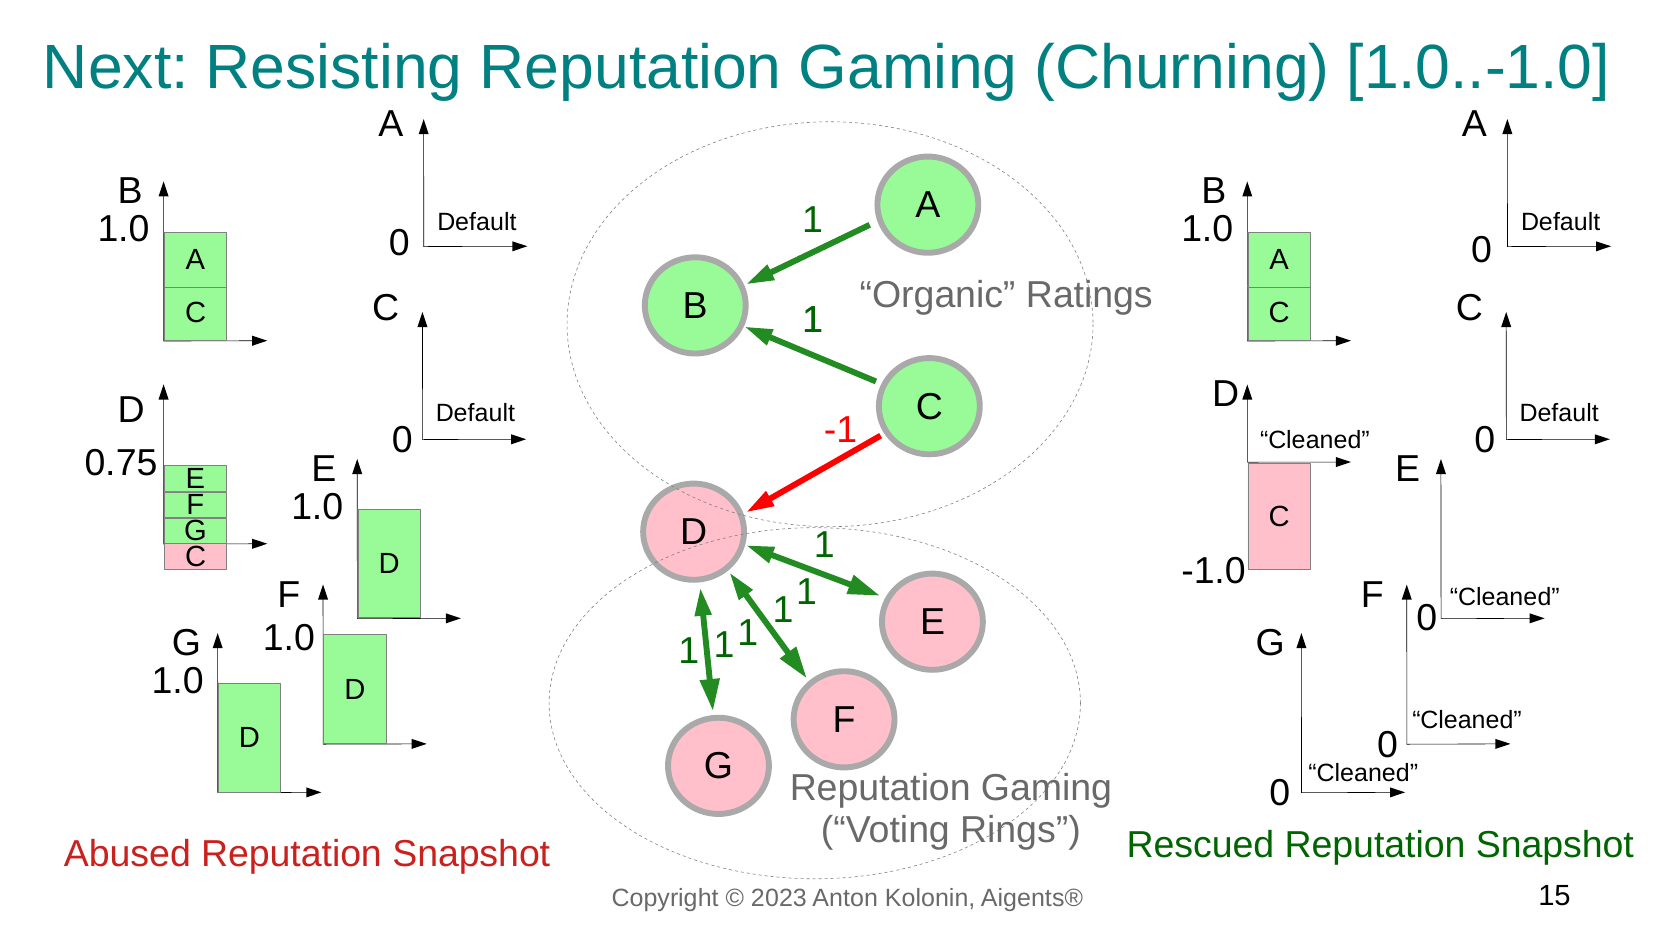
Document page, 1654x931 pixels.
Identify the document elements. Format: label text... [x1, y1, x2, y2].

text_box E [164, 465, 227, 491]
text_box 1 [722, 604, 773, 662]
text_box 1 [799, 515, 850, 573]
text_box “Cleaned” [1435, 575, 1575, 619]
text_box A [363, 94, 419, 152]
text_box “Cleaned” [1245, 418, 1386, 461]
text_box C [1247, 288, 1311, 341]
text_box -1.0 [1166, 541, 1261, 599]
text_box A [877, 156, 979, 253]
text_box D [102, 381, 160, 439]
text_box 1.0 [248, 609, 330, 667]
text_box D [218, 683, 281, 792]
text_box B [644, 257, 746, 354]
text_box “Organic” Ratings [844, 266, 1168, 323]
text_box 0.75 [69, 434, 173, 492]
text_box Next: Resisting Reputation Gaming (Churning) [1.0..-1.0] [0, 0, 1630, 135]
text_box Rescued Reputation Snapshot [1111, 815, 1649, 873]
text_box “Cleaned” [1293, 750, 1434, 794]
text_box G [164, 518, 227, 543]
text_box A [1447, 94, 1502, 152]
text_box C [1247, 462, 1311, 570]
text_box C [164, 288, 227, 341]
text_box “Cleaned” [1397, 698, 1538, 742]
text_box 1.0 [1166, 200, 1249, 258]
text_box D [1197, 365, 1254, 423]
text_box A [1247, 232, 1311, 288]
text_box C [1441, 279, 1498, 337]
text_box -1 [809, 400, 873, 458]
text_box F [1346, 565, 1399, 623]
text_box 0 [1401, 588, 1452, 646]
text_box G [1240, 614, 1300, 671]
text_box 0 [1456, 220, 1507, 278]
text_box F [164, 491, 227, 518]
text_box 1.0 [136, 651, 219, 709]
text_box E [881, 573, 983, 670]
text_box F [262, 565, 316, 623]
text_box 1 [757, 580, 809, 638]
text_box C [164, 543, 227, 570]
text_box E [1380, 440, 1435, 497]
text_box Default [422, 200, 532, 244]
text_box 1.0 [276, 477, 359, 535]
text_box C [357, 279, 414, 337]
text_box E [296, 440, 352, 497]
text_box 1 [787, 191, 838, 248]
text_box A [164, 232, 227, 288]
text_box 0 [1459, 411, 1510, 469]
text_box B [1186, 162, 1242, 220]
text_box Default [1504, 391, 1614, 434]
text_box G [157, 614, 216, 671]
text_box G [668, 717, 769, 814]
text_box Default [1506, 200, 1616, 244]
text_box D [323, 634, 387, 744]
text_box D [643, 483, 745, 580]
text_box 1 [781, 563, 832, 620]
text_box D [357, 509, 421, 618]
text_box 0 [1362, 716, 1413, 750]
text_box B [102, 162, 158, 220]
text_box 0 [374, 213, 425, 271]
text_box Abused Reputation Snapshot [49, 824, 566, 882]
text_box 1 [787, 291, 838, 349]
text_box Default [421, 391, 531, 434]
text_box C [878, 358, 980, 455]
text_box 1 [699, 616, 750, 674]
text_box Reputation Gaming (“Voting Rings”) [775, 758, 1127, 858]
text_box 0 [377, 410, 428, 468]
text_box 1 [663, 622, 715, 680]
text_box F [793, 671, 895, 758]
text_box 0 [1254, 764, 1306, 815]
text_box 1.0 [82, 200, 165, 258]
